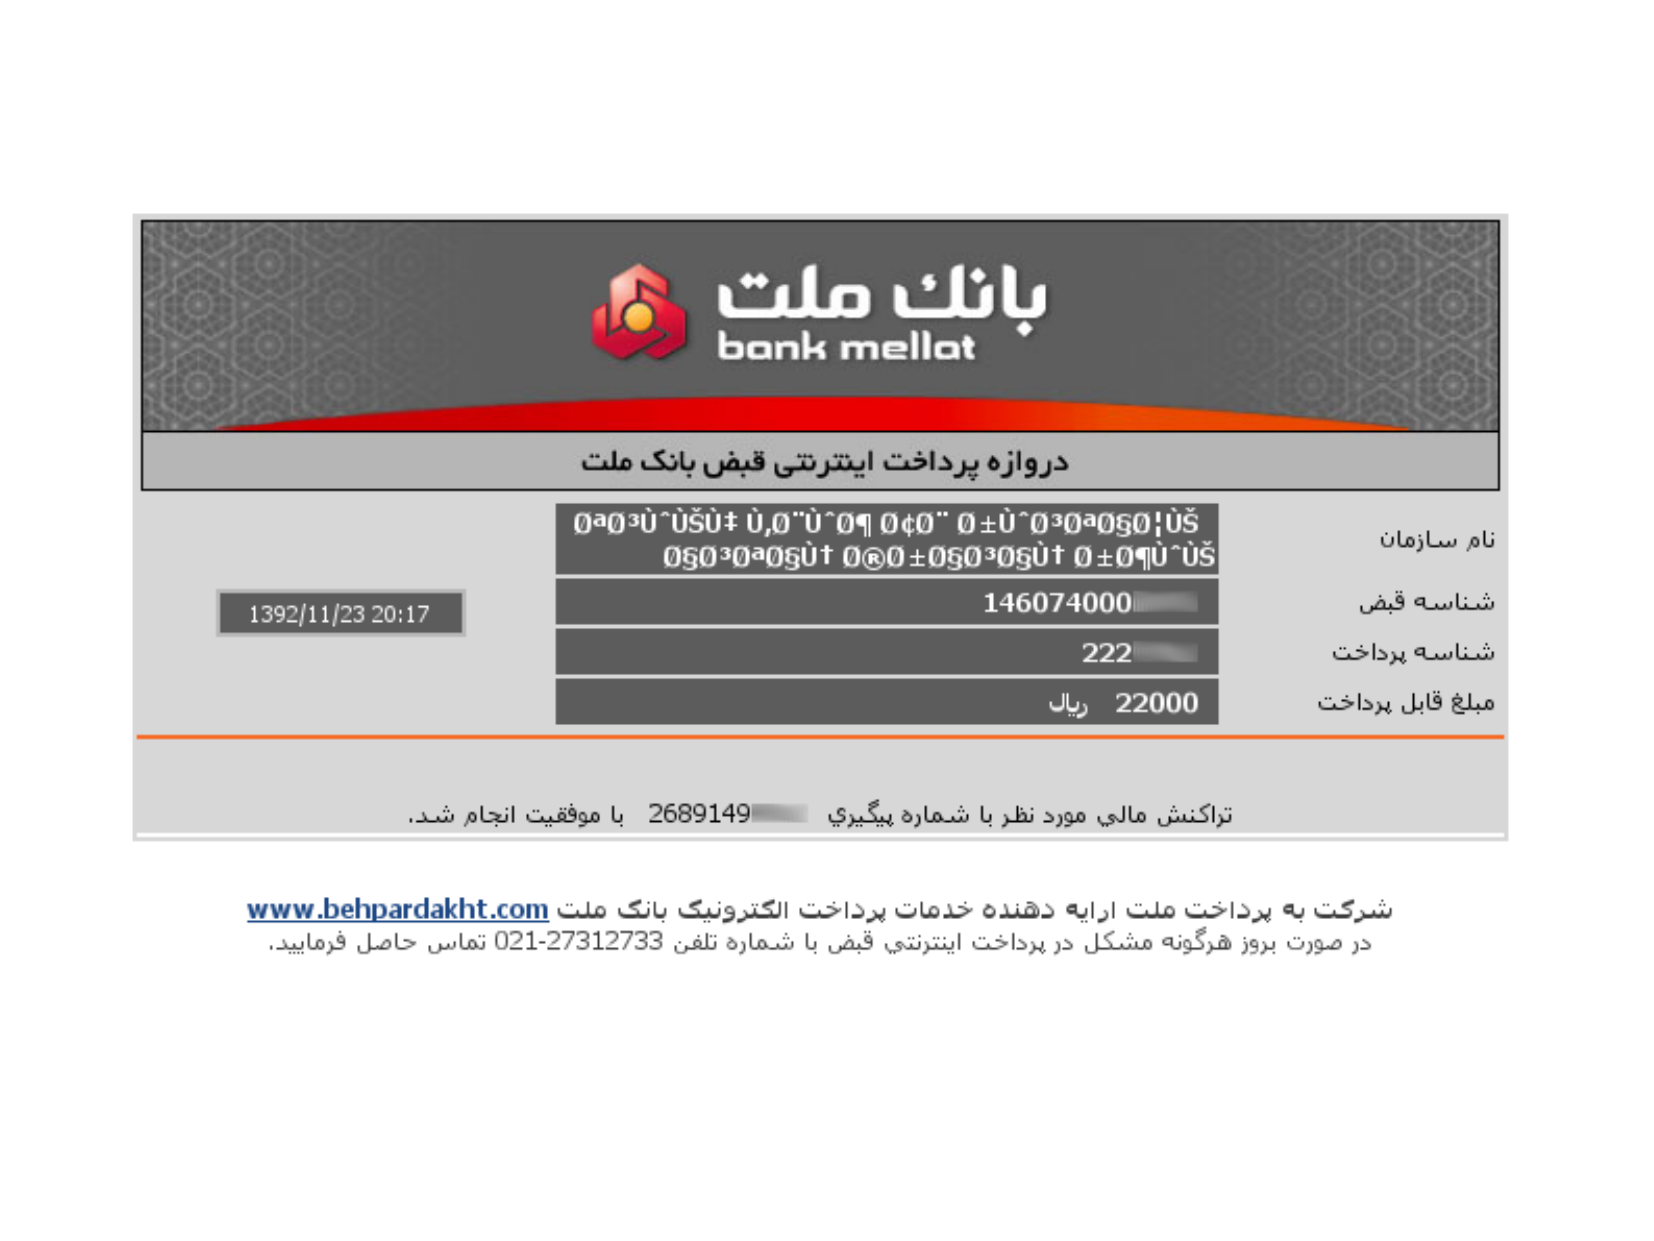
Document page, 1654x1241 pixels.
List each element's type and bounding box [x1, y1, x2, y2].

picture [129, 210, 1511, 969]
